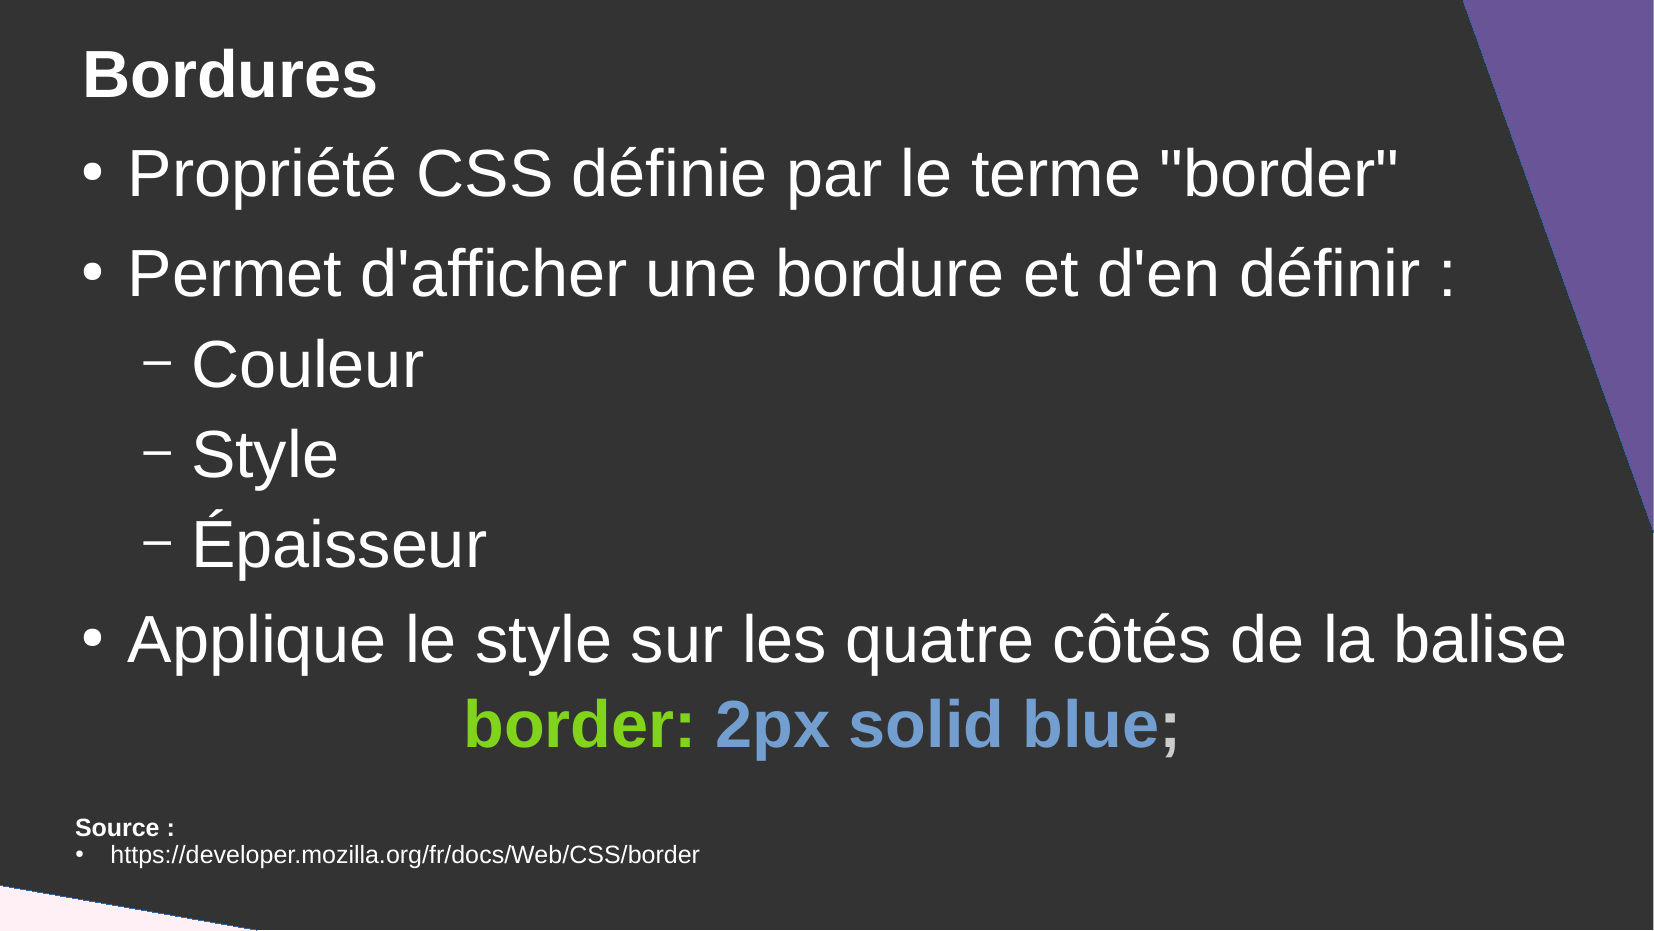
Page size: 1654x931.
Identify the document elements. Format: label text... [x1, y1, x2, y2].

text_box Source : https://developer.mozilla.org/fr/docs/Web/CSS/border [60, 805, 1546, 913]
text_box border: 2px solid blue; [448, 679, 1205, 770]
text_box [0, 885, 262, 931]
list Propriété CSS définie par le terme "border" Permet d'afficher une bordure et d'en définir : Couleur Style Épaisseur Applique le style sur les quatre côtés de la balise [64, 135, 1604, 683]
text_box [1463, 0, 1654, 533]
title Bordures [82, 37, 1571, 112]
